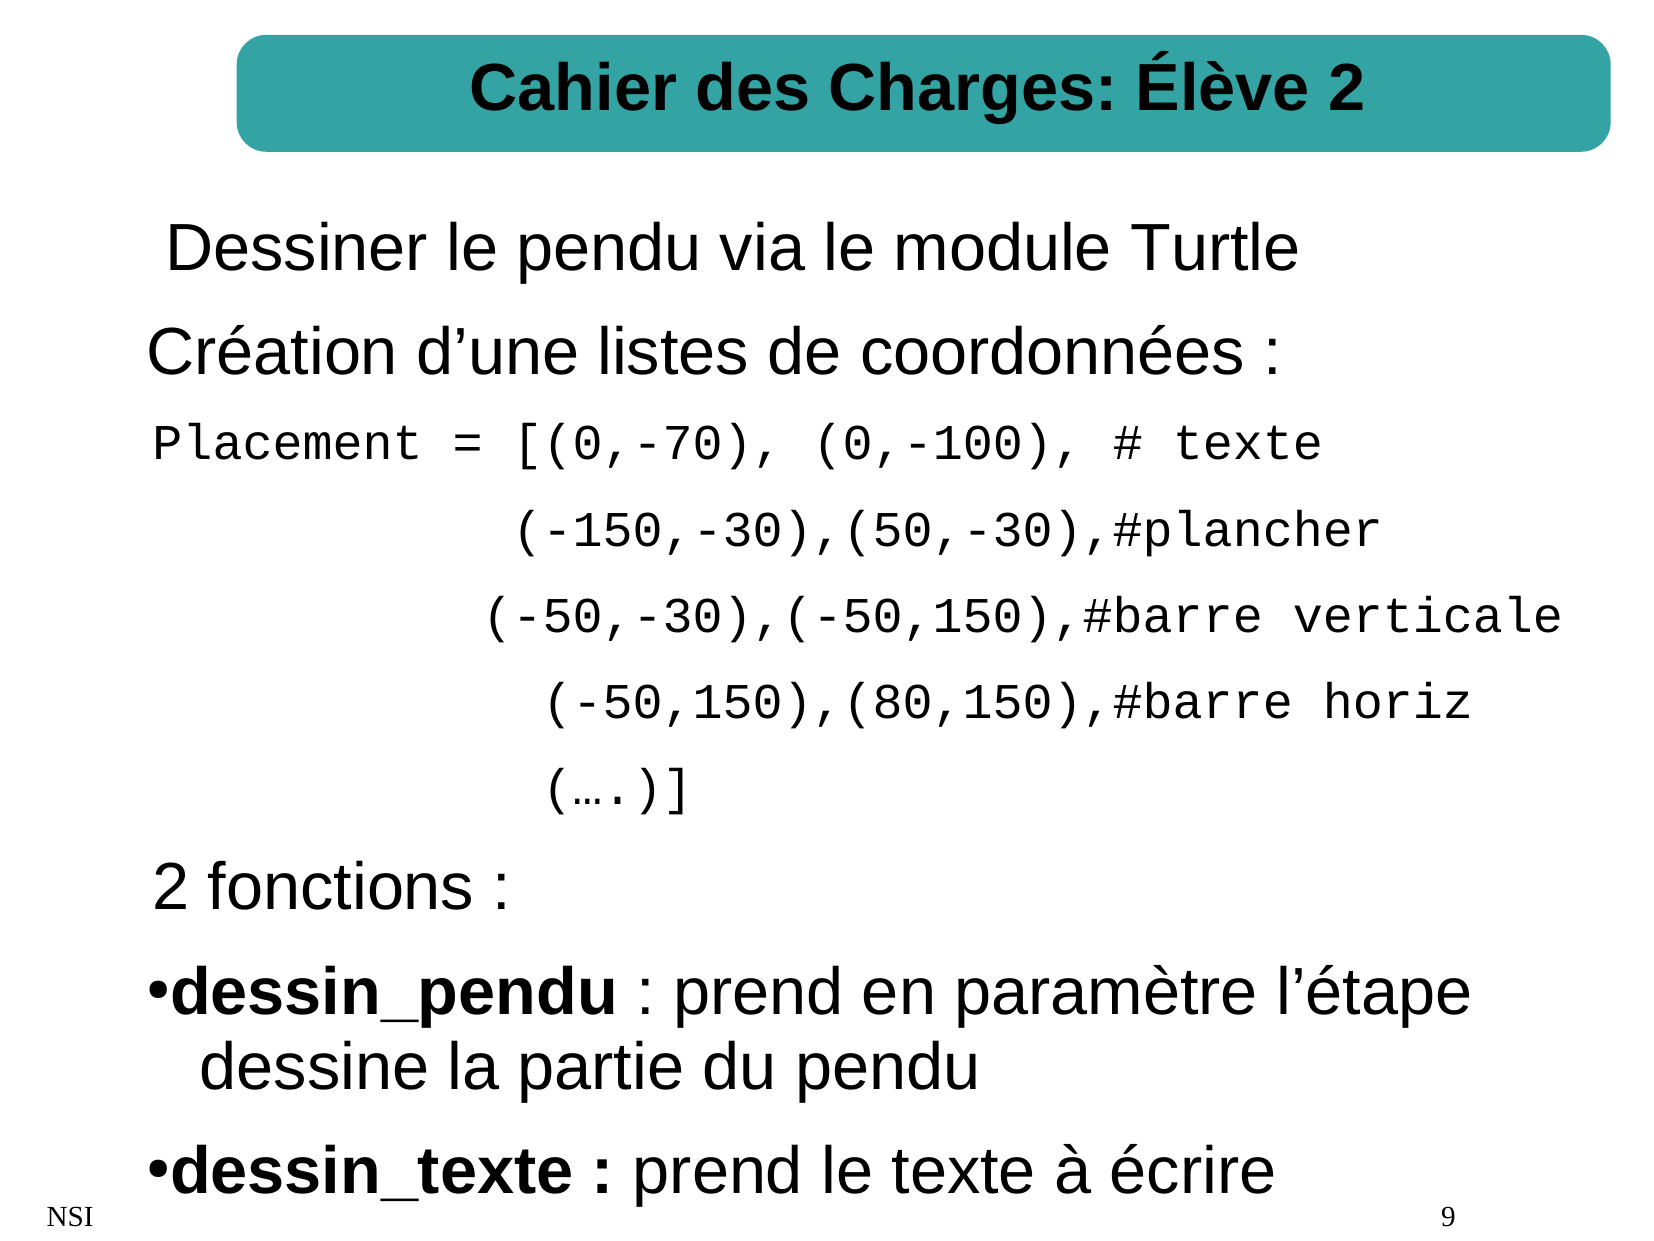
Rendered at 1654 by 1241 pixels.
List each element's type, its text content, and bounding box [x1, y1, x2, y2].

list Dessiner le pendu via le module Turtle Création d’une listes de coordonnées : Placement = [(0,-70), (0,-100), # texte (-150,-30),(50,-30),#plancher (-50,-30),(-50,150),#barre verticale (-50,150),(80,150),#barre horiz (….)] 2 fonctions : dessin_pendu : prend en paramètre l’étape dessine la partie du pendu dessin_texte : prend le texte à écrire [128, 209, 1587, 1241]
title Cahier des Charges: Élève 2 [238, 37, 1598, 137]
